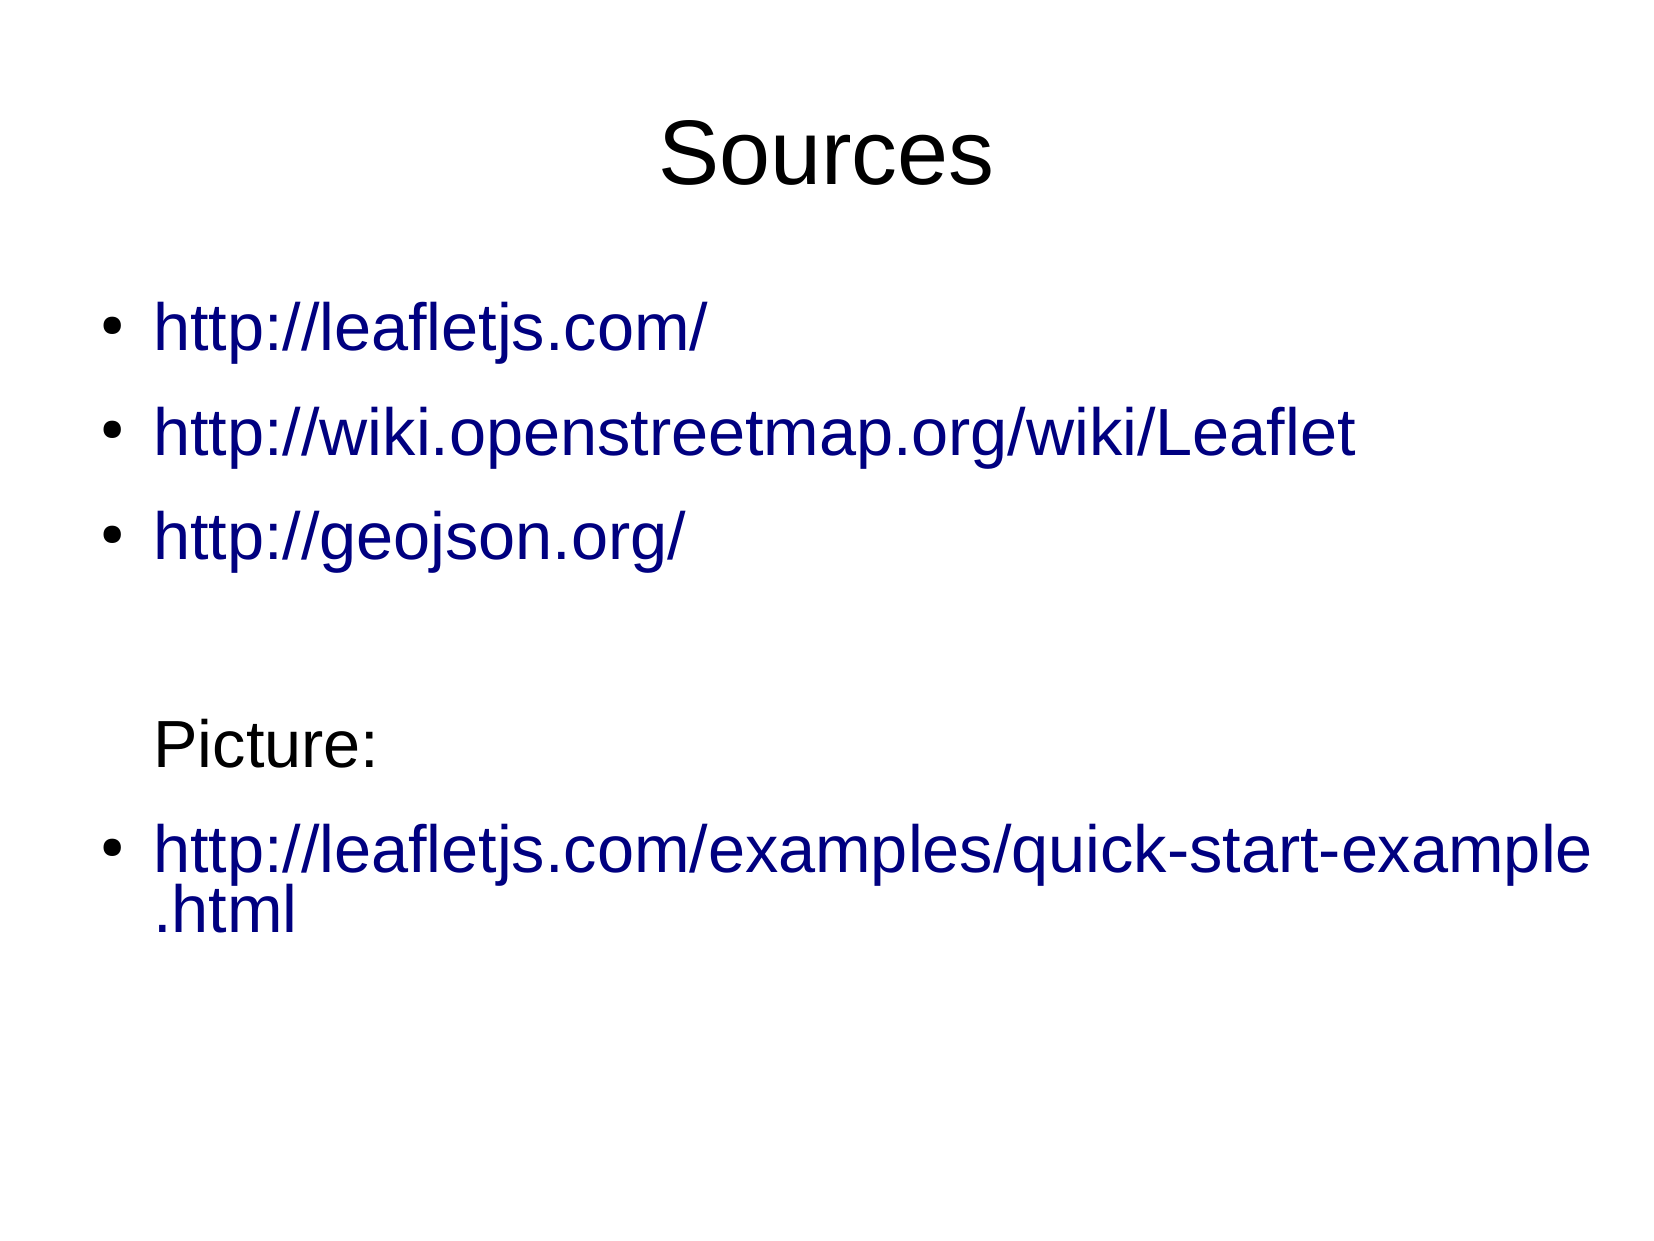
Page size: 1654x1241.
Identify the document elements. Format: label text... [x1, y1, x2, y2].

list http://leafletjs.com/ http://wiki.openstreetmap.org/wiki/Leaflet http://geojson.org/ Picture: http://leafletjs.com/examples/quick-start-example.html [82, 290, 1595, 1241]
title Sources [82, 49, 1571, 257]
